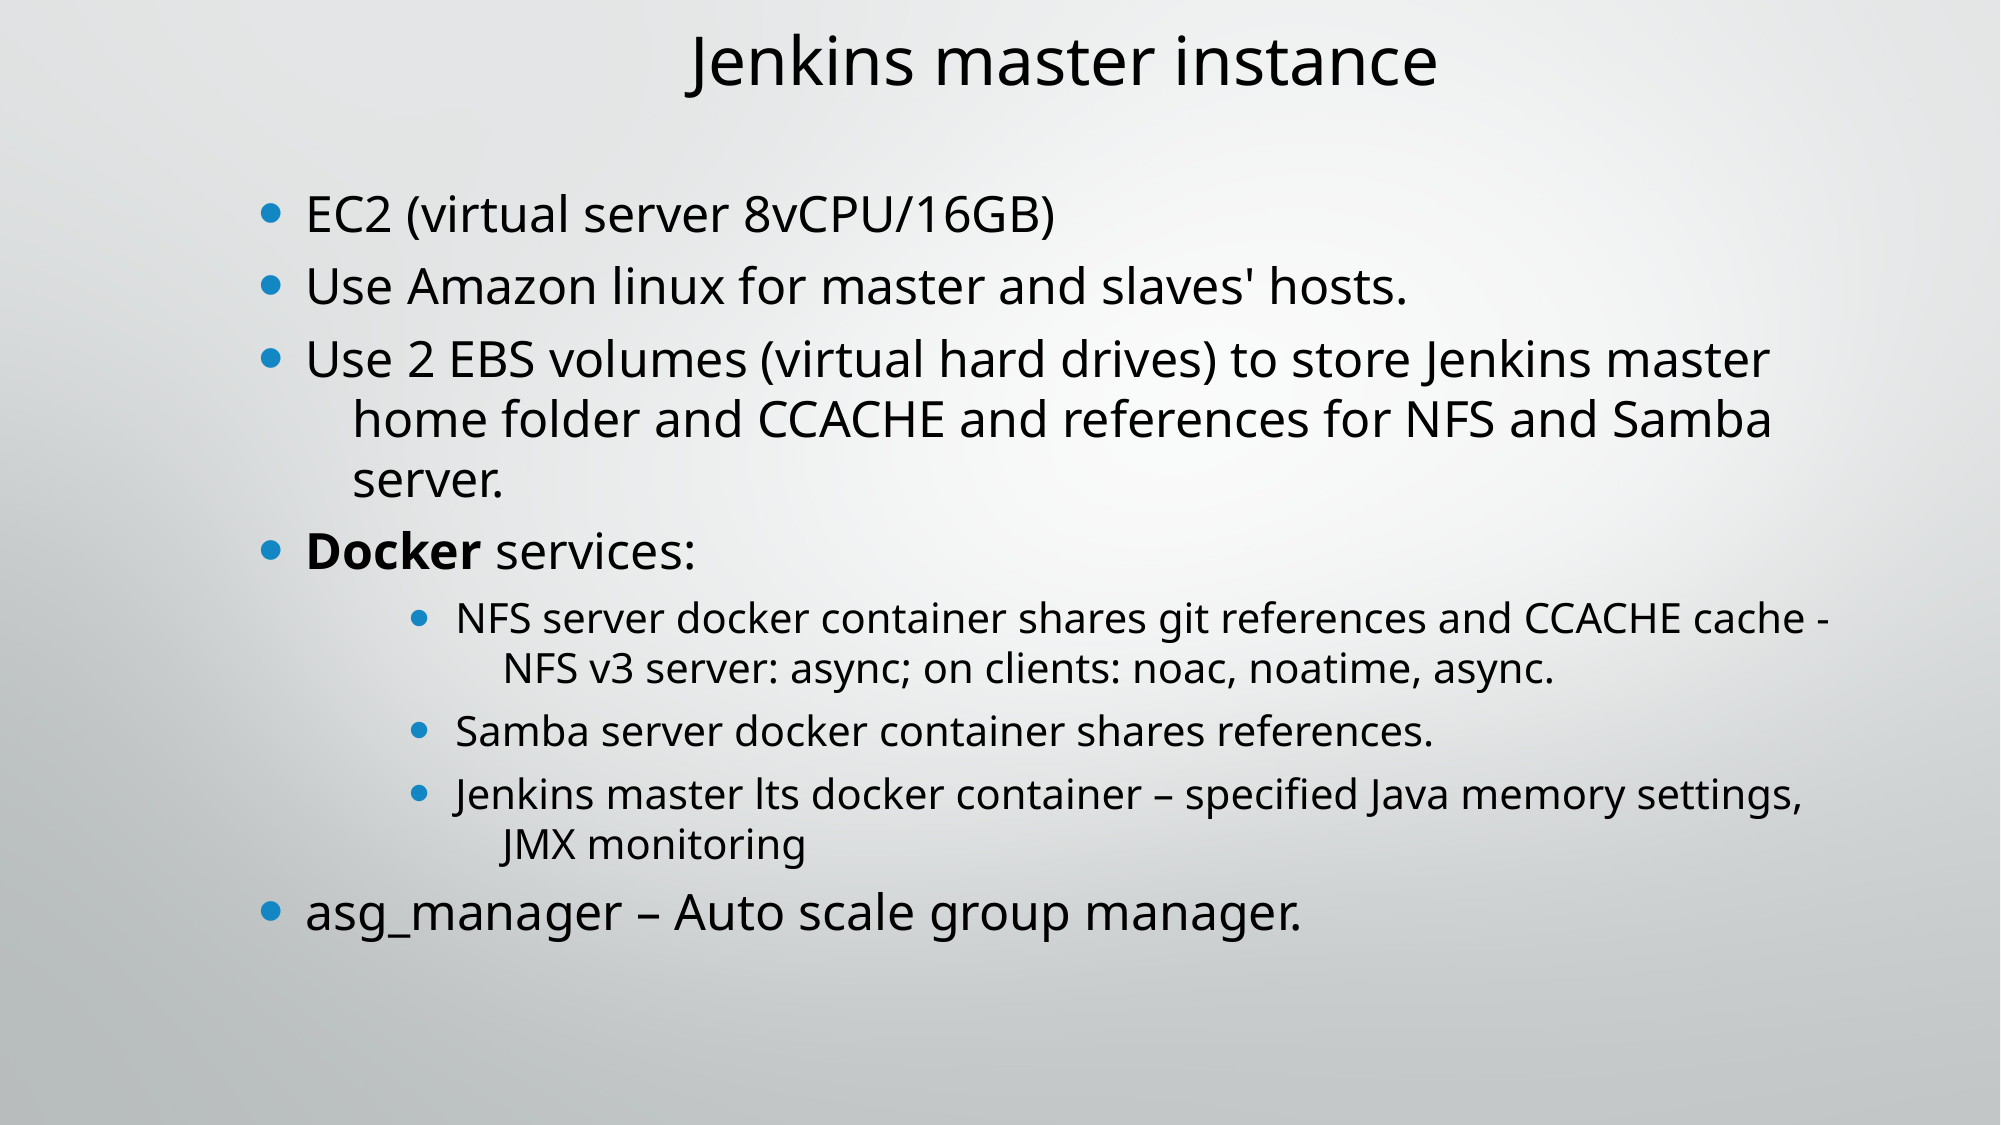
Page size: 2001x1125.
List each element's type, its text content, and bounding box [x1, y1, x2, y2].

picture [0, 0, 2001, 1125]
list EC2 (virtual server 8vCPU/16GB) Use Amazon linux for master and slaves' hosts. Use 2 EBS volumes (virtual hard drives) to store Jenkins master home folder and CCACHE and references for NFS and Samba server. Docker services: NFS server docker container shares git references and CCACHE cache - NFS v3 server: async; on clients: noac, noatime, async. Samba server docker container shares references. Jenkins master lts docker container – specified Java memory settings, JMX monitoring asg_manager – Auto scale group manager. [243, 134, 1887, 988]
title Jenkins master instance [243, 10, 1887, 107]
